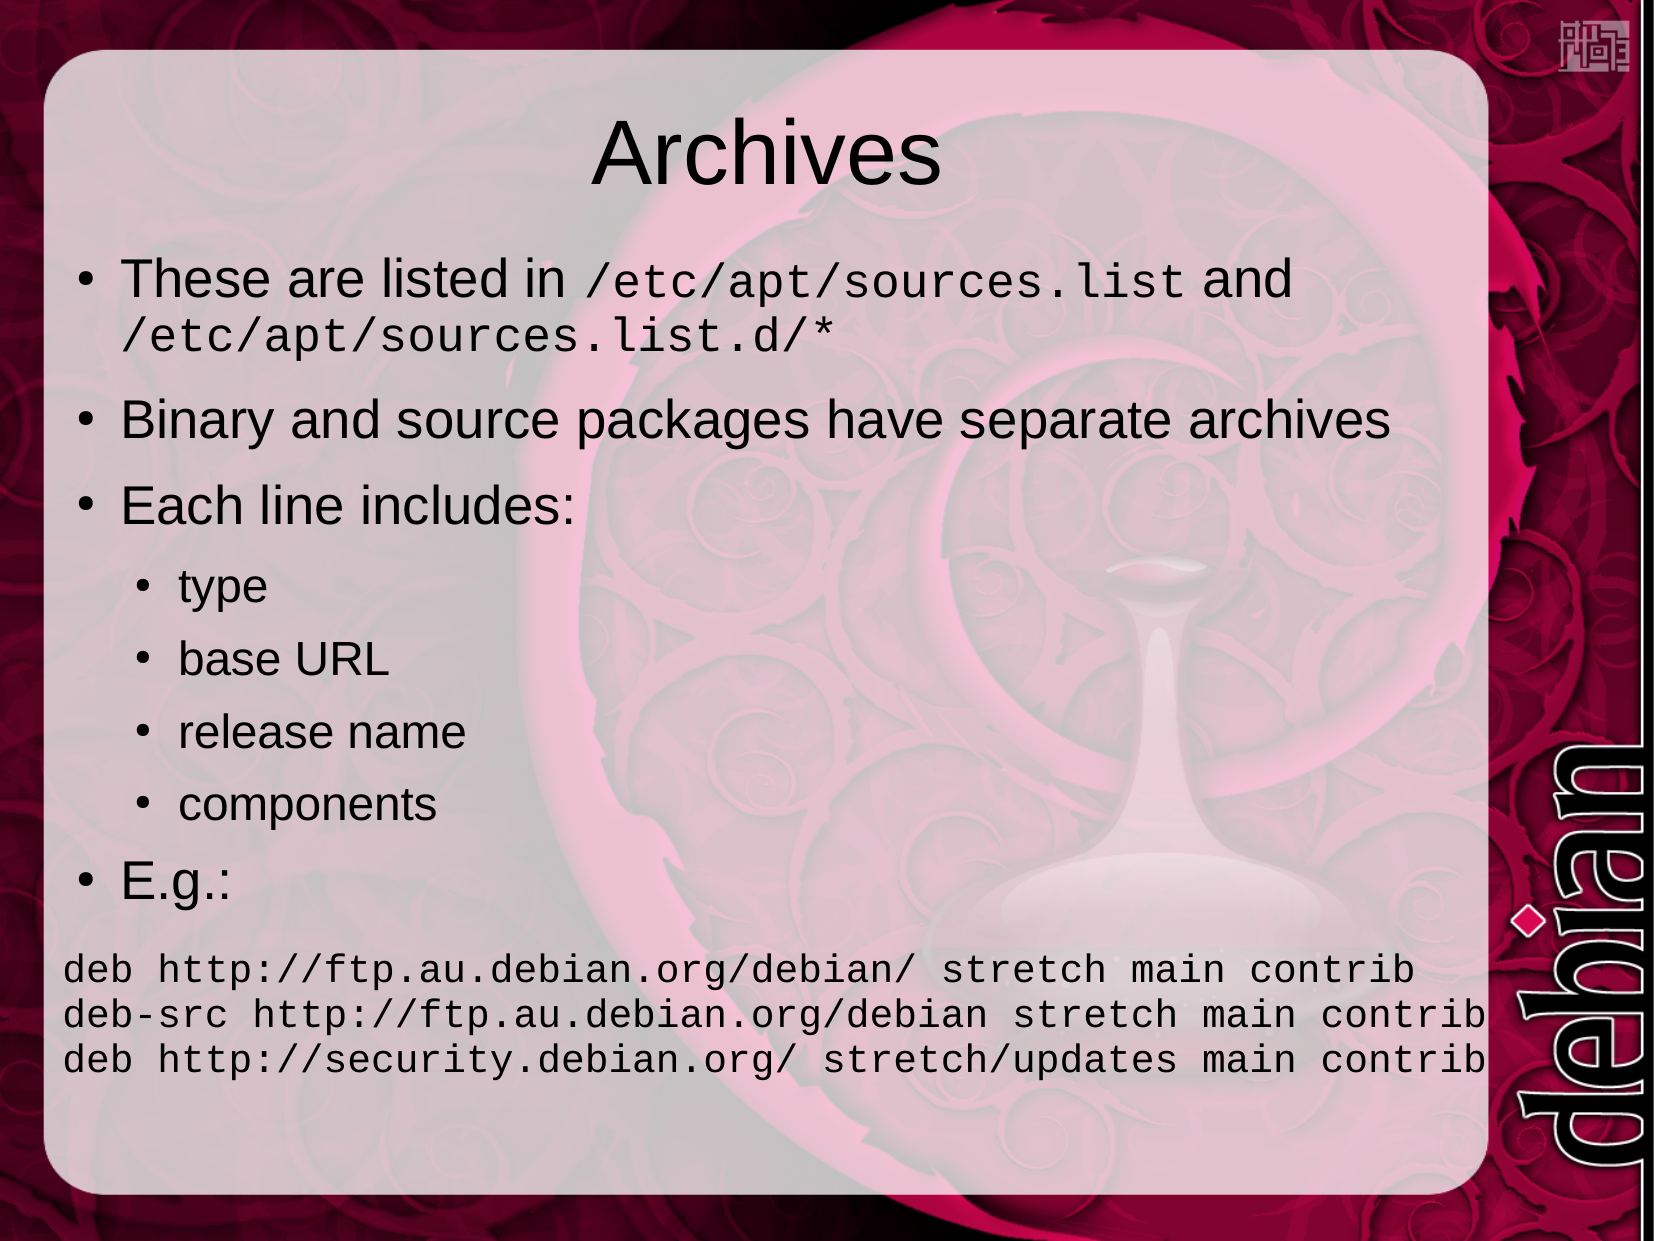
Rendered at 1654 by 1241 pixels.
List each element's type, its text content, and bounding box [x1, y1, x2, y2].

text_box deb http://ftp.au.debian.org/debian/ stretch main contrib deb-src http://ftp.au.debian.org/debian stretch main contrib deb http://security.debian.org/ stretch/updates main contrib [47, 942, 1525, 1139]
picture [0, 0, 1654, 1241]
title Archives [59, 49, 1477, 257]
list These are listed in /etc/apt/sources.list and /etc/apt/sources.list.d/* Binary and source packages have separate archives Each line includes: type base URL release name components E.g.: [61, 247, 1480, 915]
